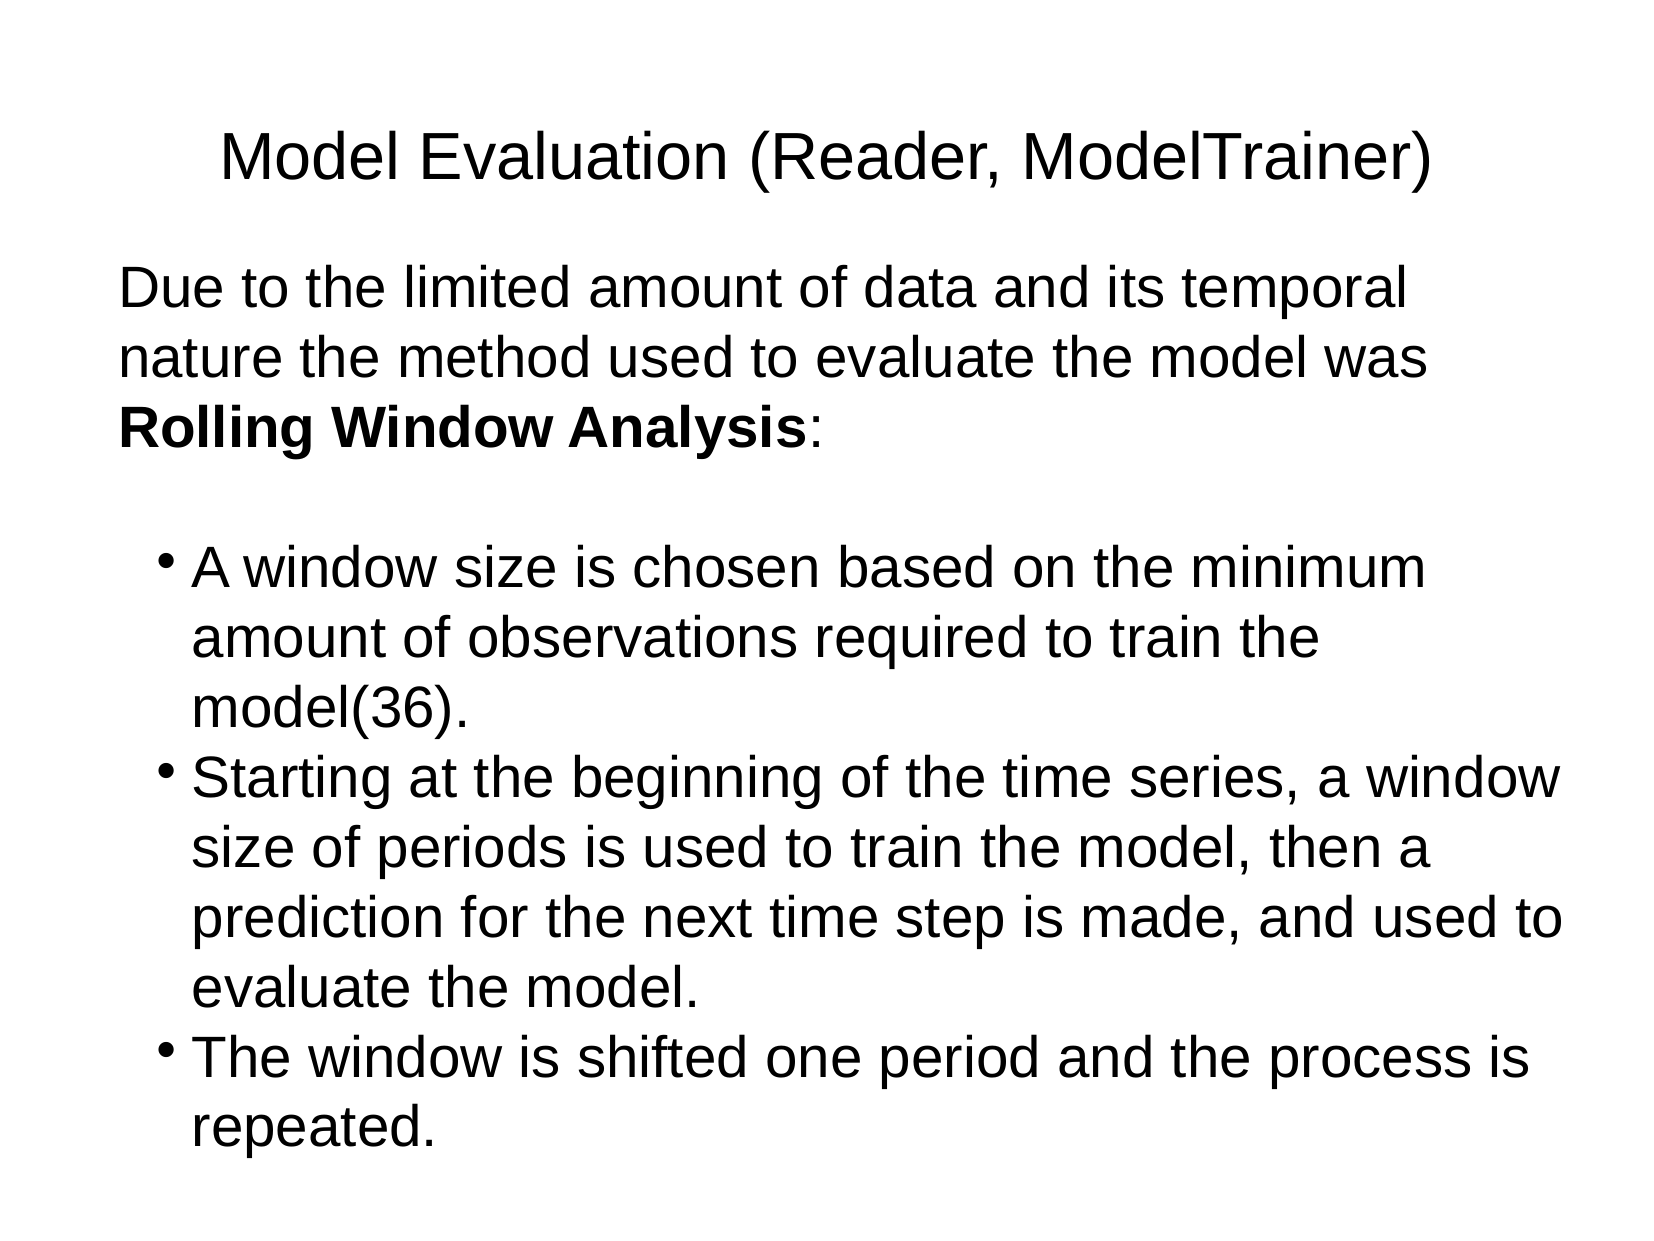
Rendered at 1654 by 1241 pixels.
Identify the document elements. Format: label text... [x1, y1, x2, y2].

text_box Model Evaluation (Reader, ModelTrainer) [82, 49, 1571, 248]
text_box Due to the limited amount of data and its temporal nature the method used to evaluate the model was Rolling Window Analysis: A window size is chosen based on the minimum amount of observations required to train the model(36). Starting at the beginning of the time series, a window size of periods is used to train the model, then a prediction for the next time step is made, and used to evaluate the model. The window is shifted one period and the process is repeated. [82, 248, 1571, 1221]
